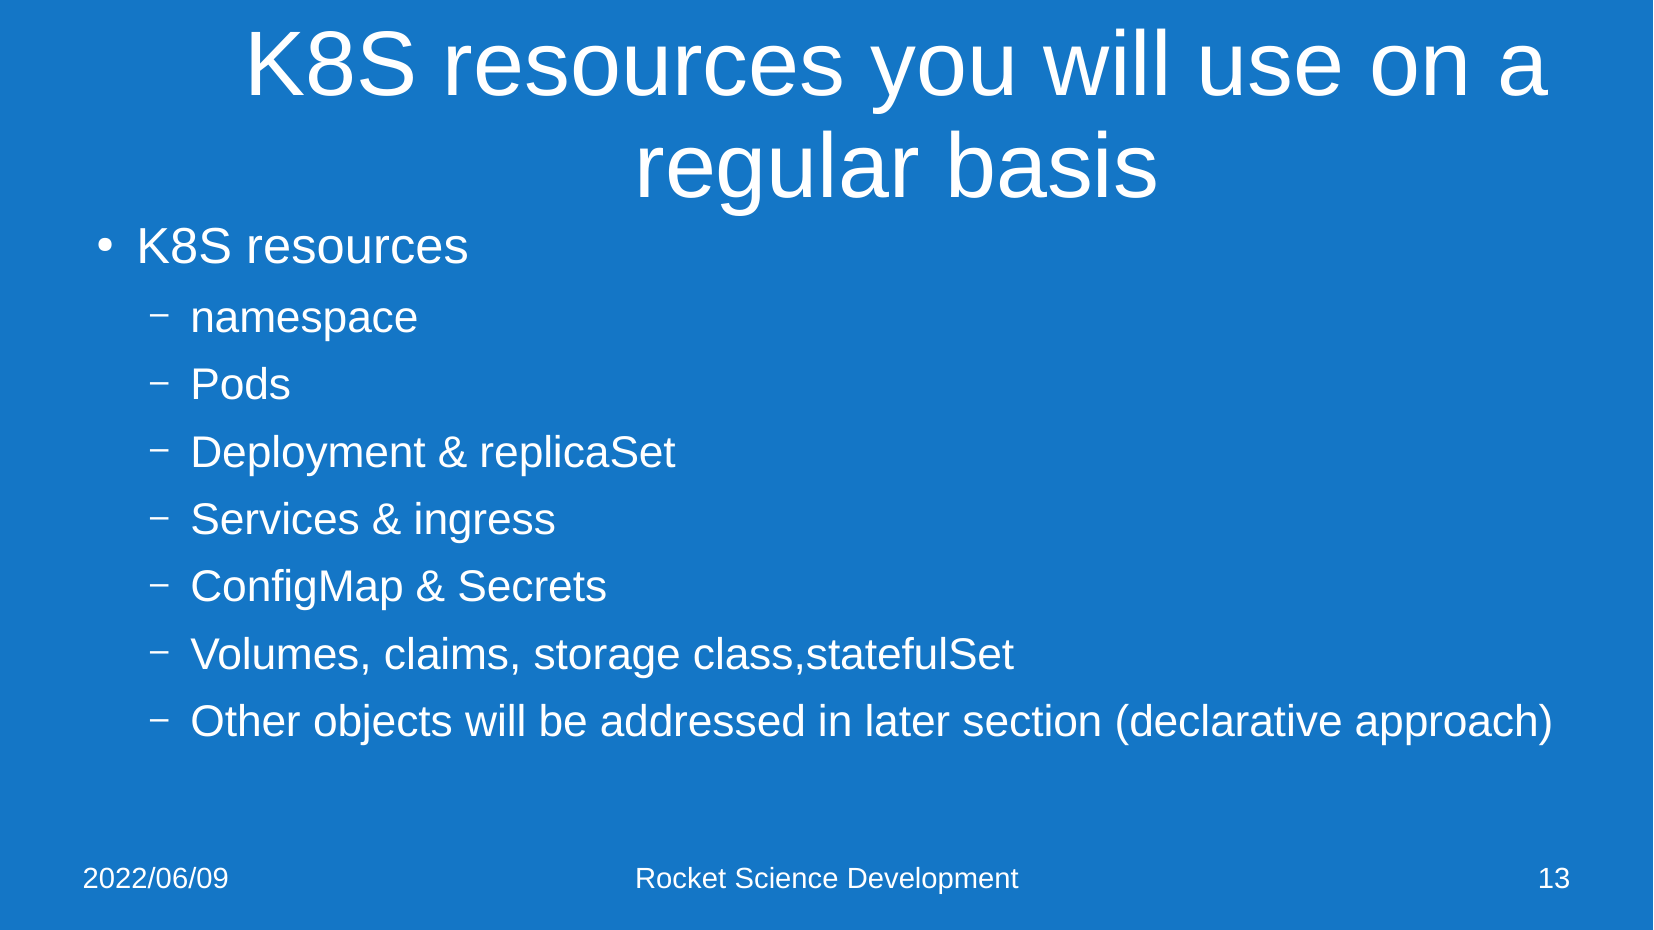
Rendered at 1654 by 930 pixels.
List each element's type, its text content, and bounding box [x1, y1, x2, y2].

title K8S resources you will use on a regular basis [82, 12, 1571, 217]
list K8S resources namespace Pods Deployment & replicaSet Services & ingress ConfigMap & Secrets Volumes, claims, storage class,statefulSet Other objects will be addressed in later section (declarative approach) [82, 217, 1571, 757]
